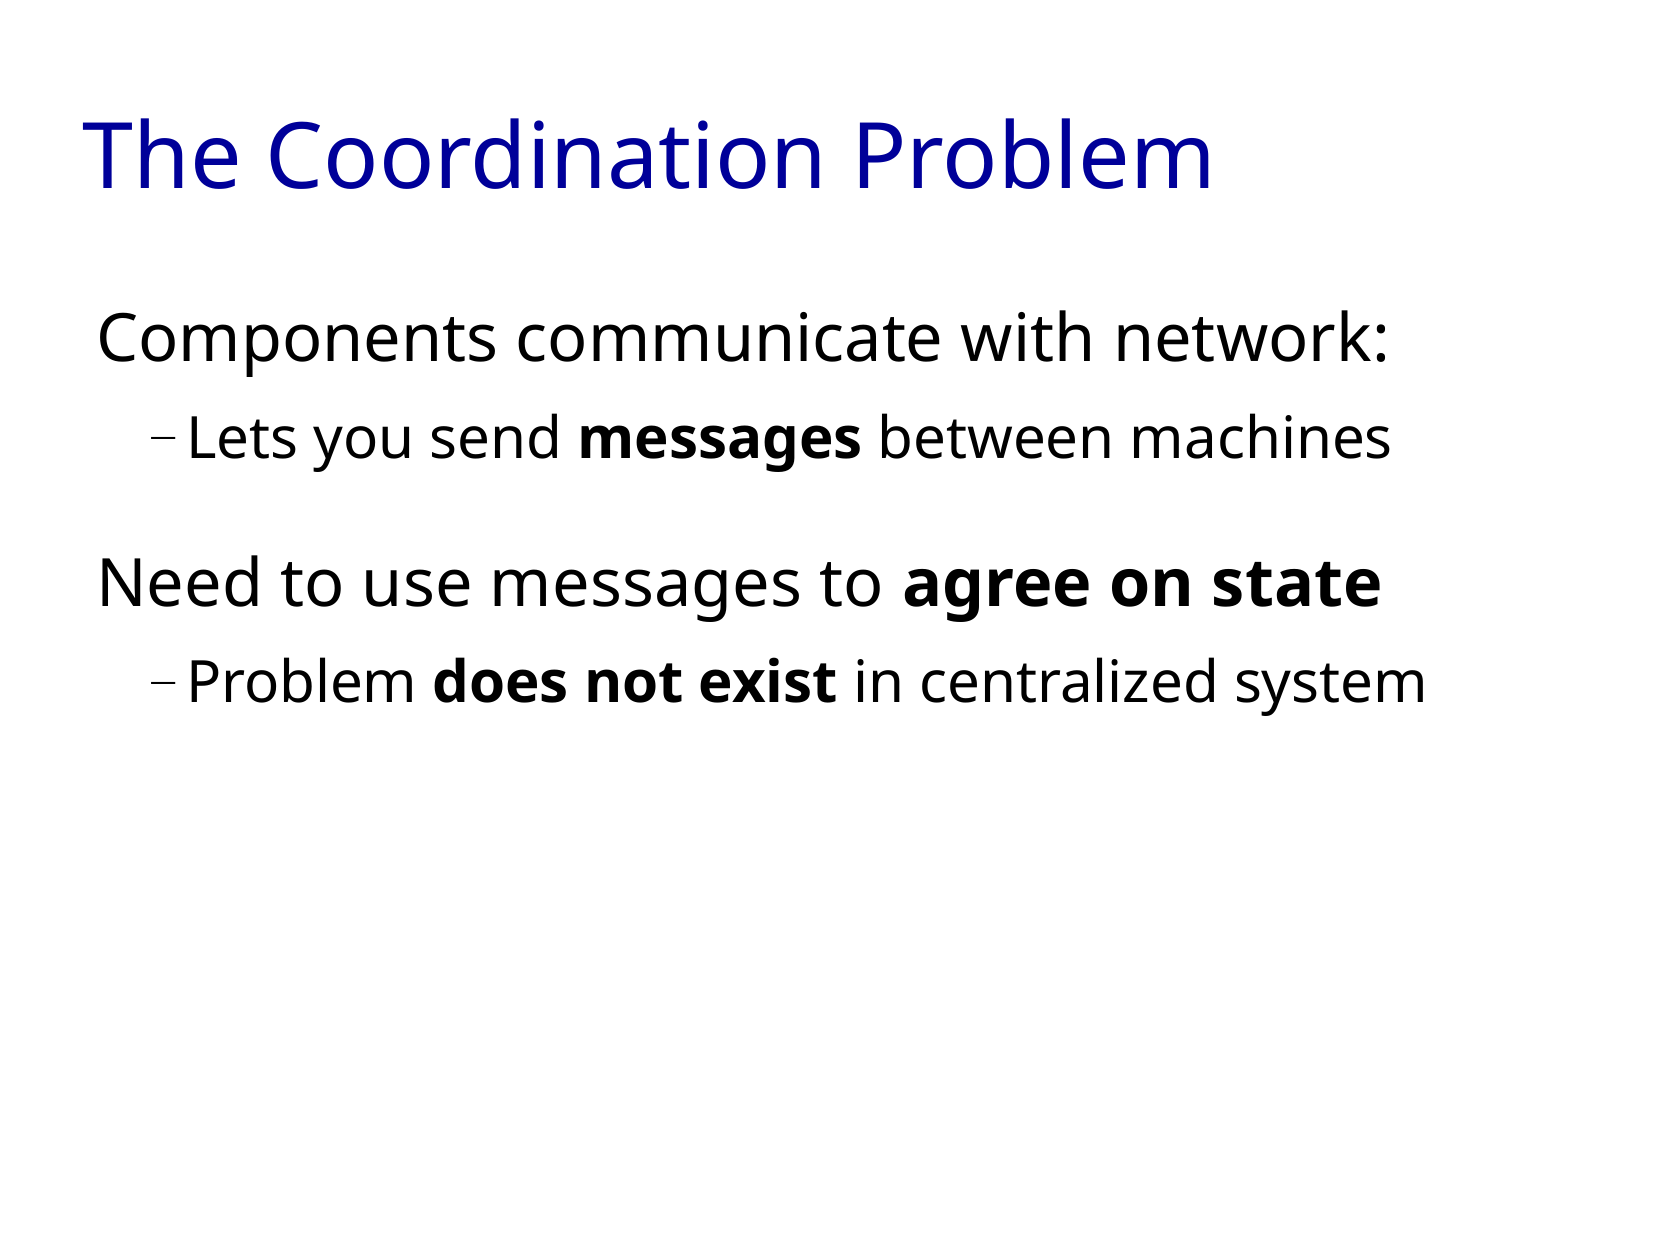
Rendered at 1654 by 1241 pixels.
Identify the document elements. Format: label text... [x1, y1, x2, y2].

title The Coordination Problem [82, 49, 1571, 257]
list Components communicate with network: Lets you send messages between machines Need to use messages to agree on state Problem does not exist in centralized system [60, 290, 1571, 1096]
